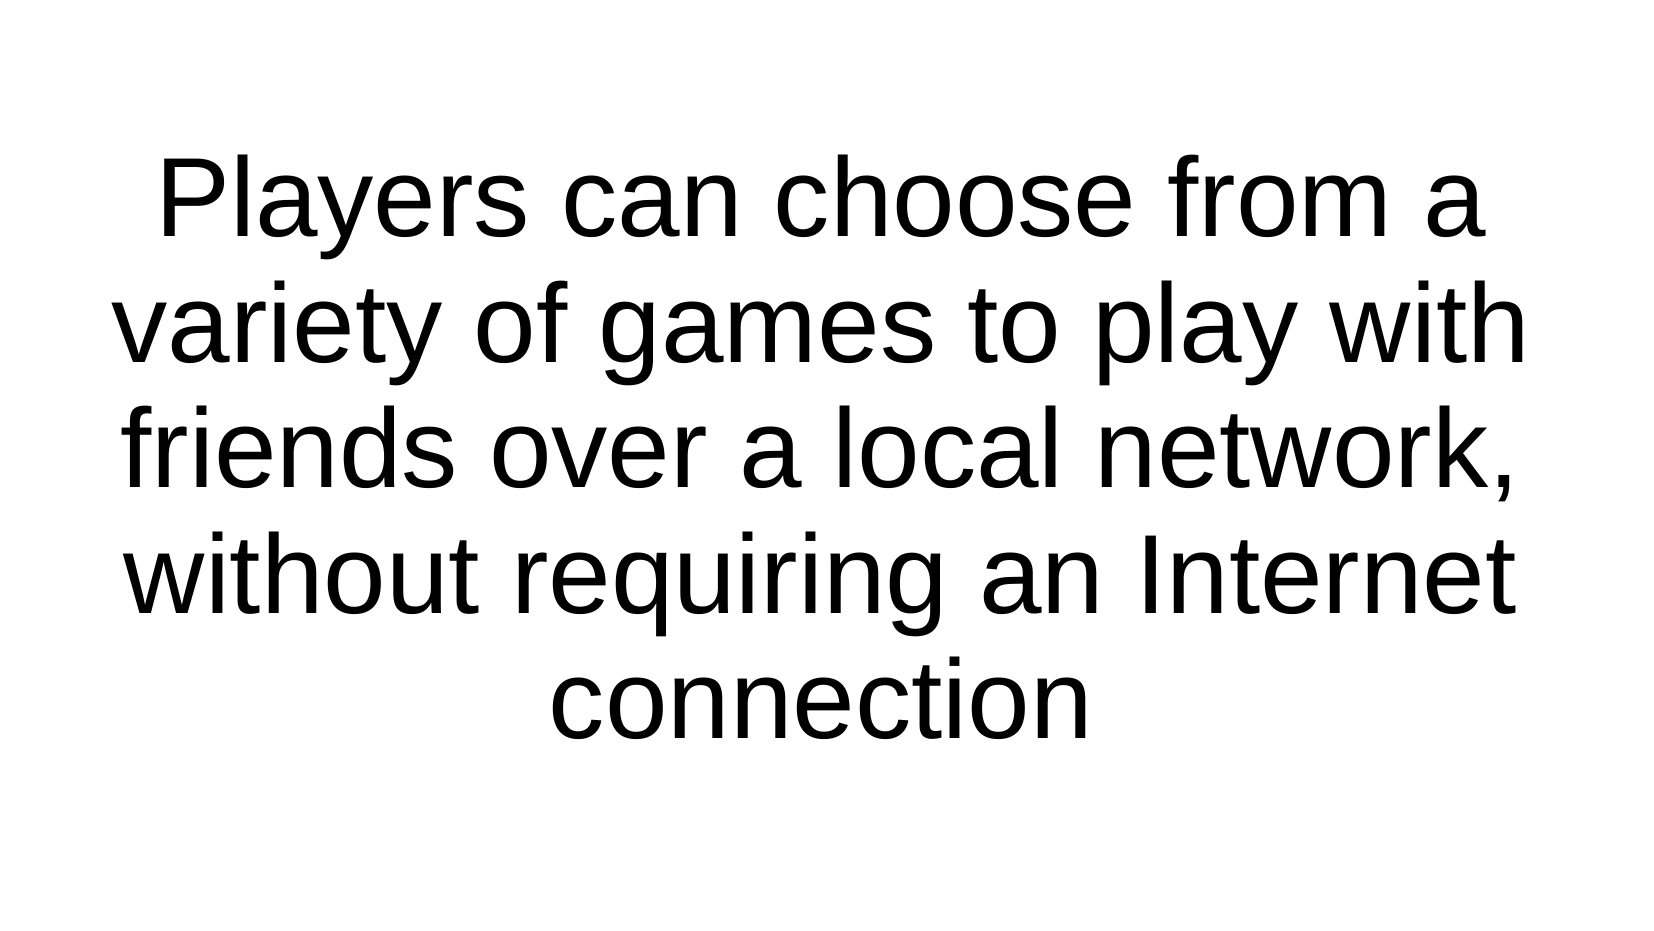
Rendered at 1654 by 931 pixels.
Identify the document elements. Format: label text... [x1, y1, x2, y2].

subtitle Players can choose from a variety of games to play with friends over a local network, without requiring an Internet connection [76, 88, 1565, 809]
